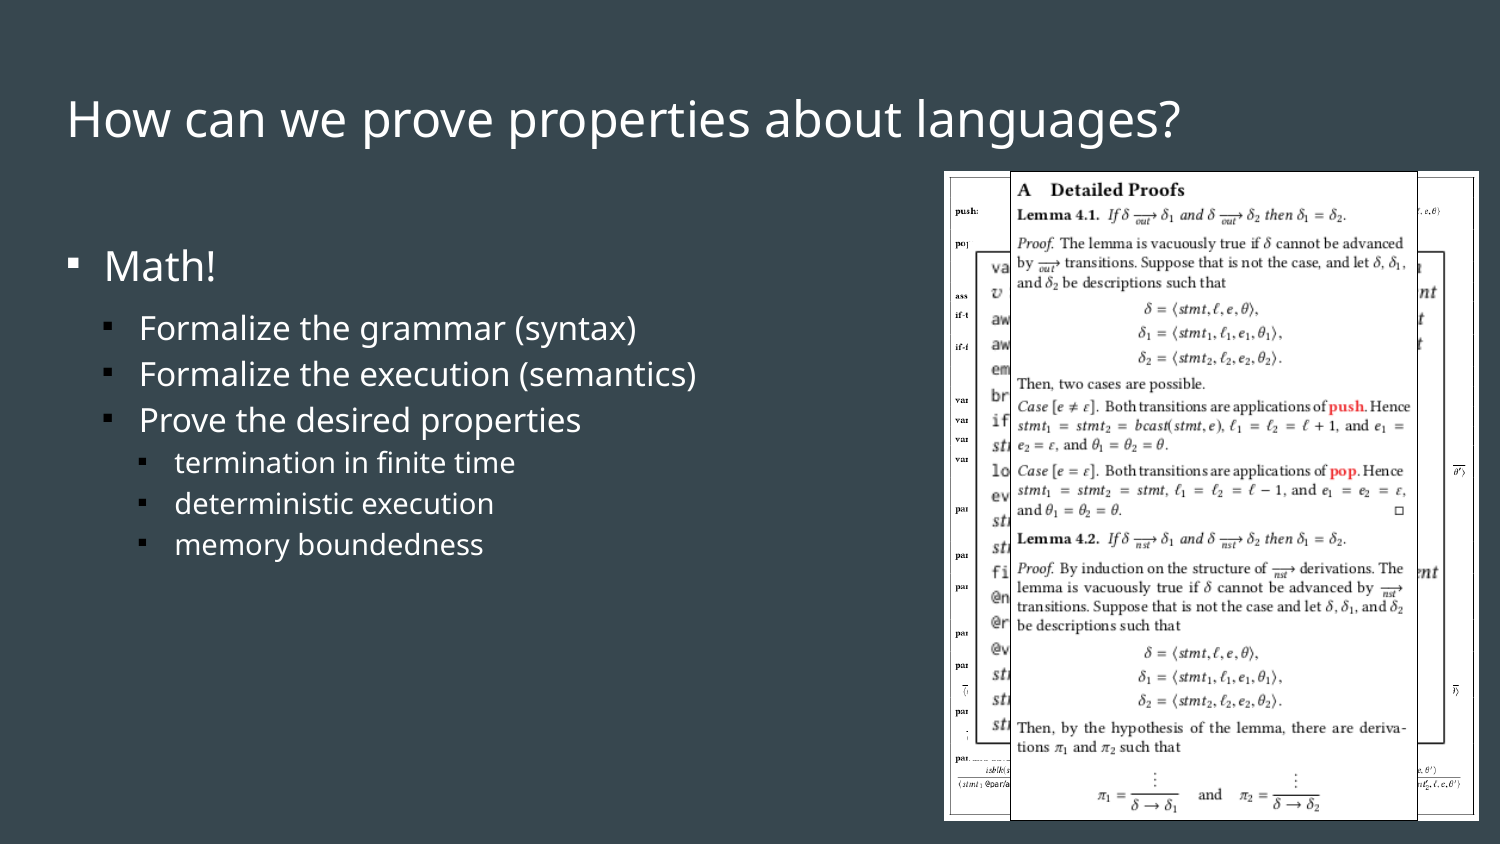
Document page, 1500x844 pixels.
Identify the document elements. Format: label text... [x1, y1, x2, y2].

list Math! Formalize the grammar (syntax) Formalize the execution (semantics) Prove the desired properties termination in finite time deterministic execution memory boundedness [53, 224, 804, 780]
title How can we prove properties about languages? [51, 72, 1449, 167]
picture [944, 171, 1479, 821]
